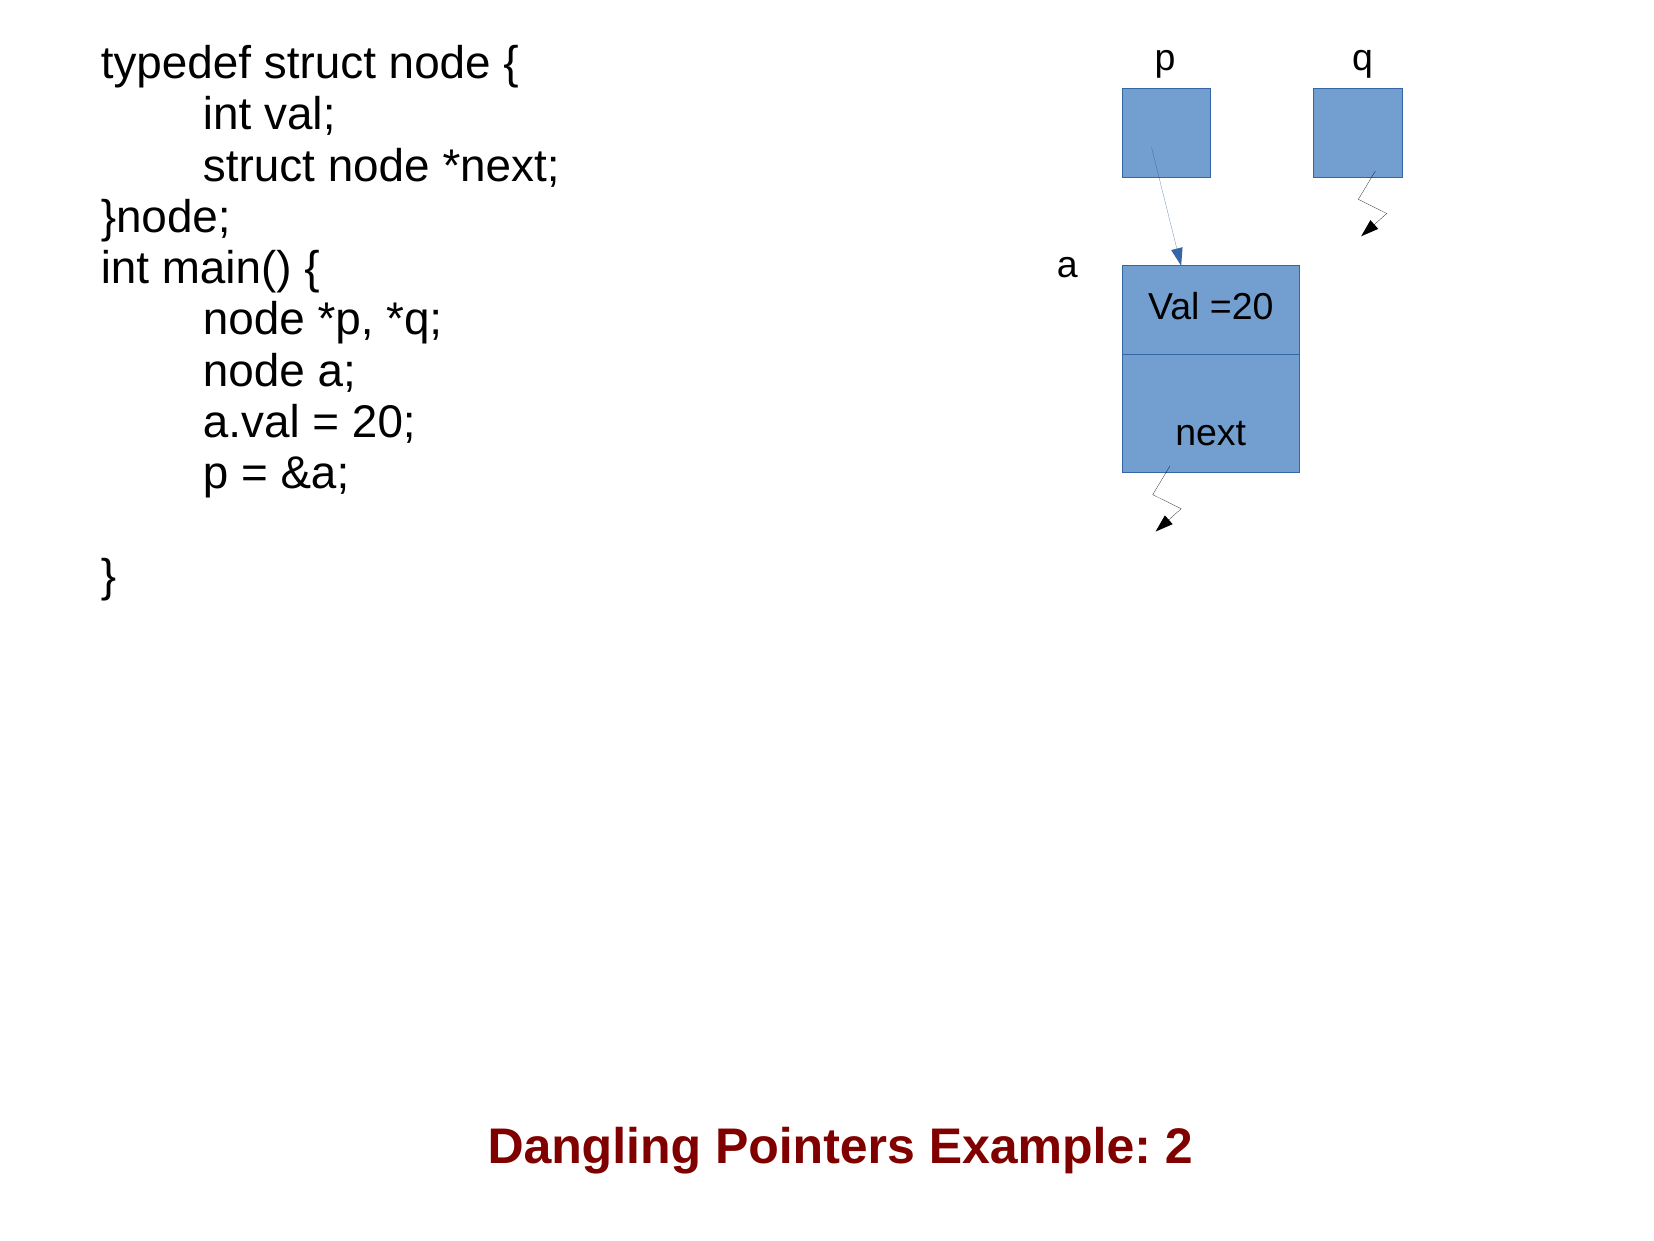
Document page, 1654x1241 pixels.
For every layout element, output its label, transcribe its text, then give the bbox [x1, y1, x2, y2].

text_box typedef struct node { int val; struct node *next; }node; int main() { node *p, *q; node a; a.val = 20; p = &a; } [86, 29, 1004, 759]
text_box Val =20 next [1122, 355, 1300, 473]
text_box Val =20 next [1122, 265, 1300, 354]
text_box p [1139, 29, 1191, 87]
text_box [1313, 88, 1403, 178]
text_box [1122, 88, 1211, 178]
text_box a [1042, 236, 1093, 325]
text_box q [1337, 29, 1388, 87]
text_box Dangling Pointers Example: 2 [472, 1110, 1209, 1182]
